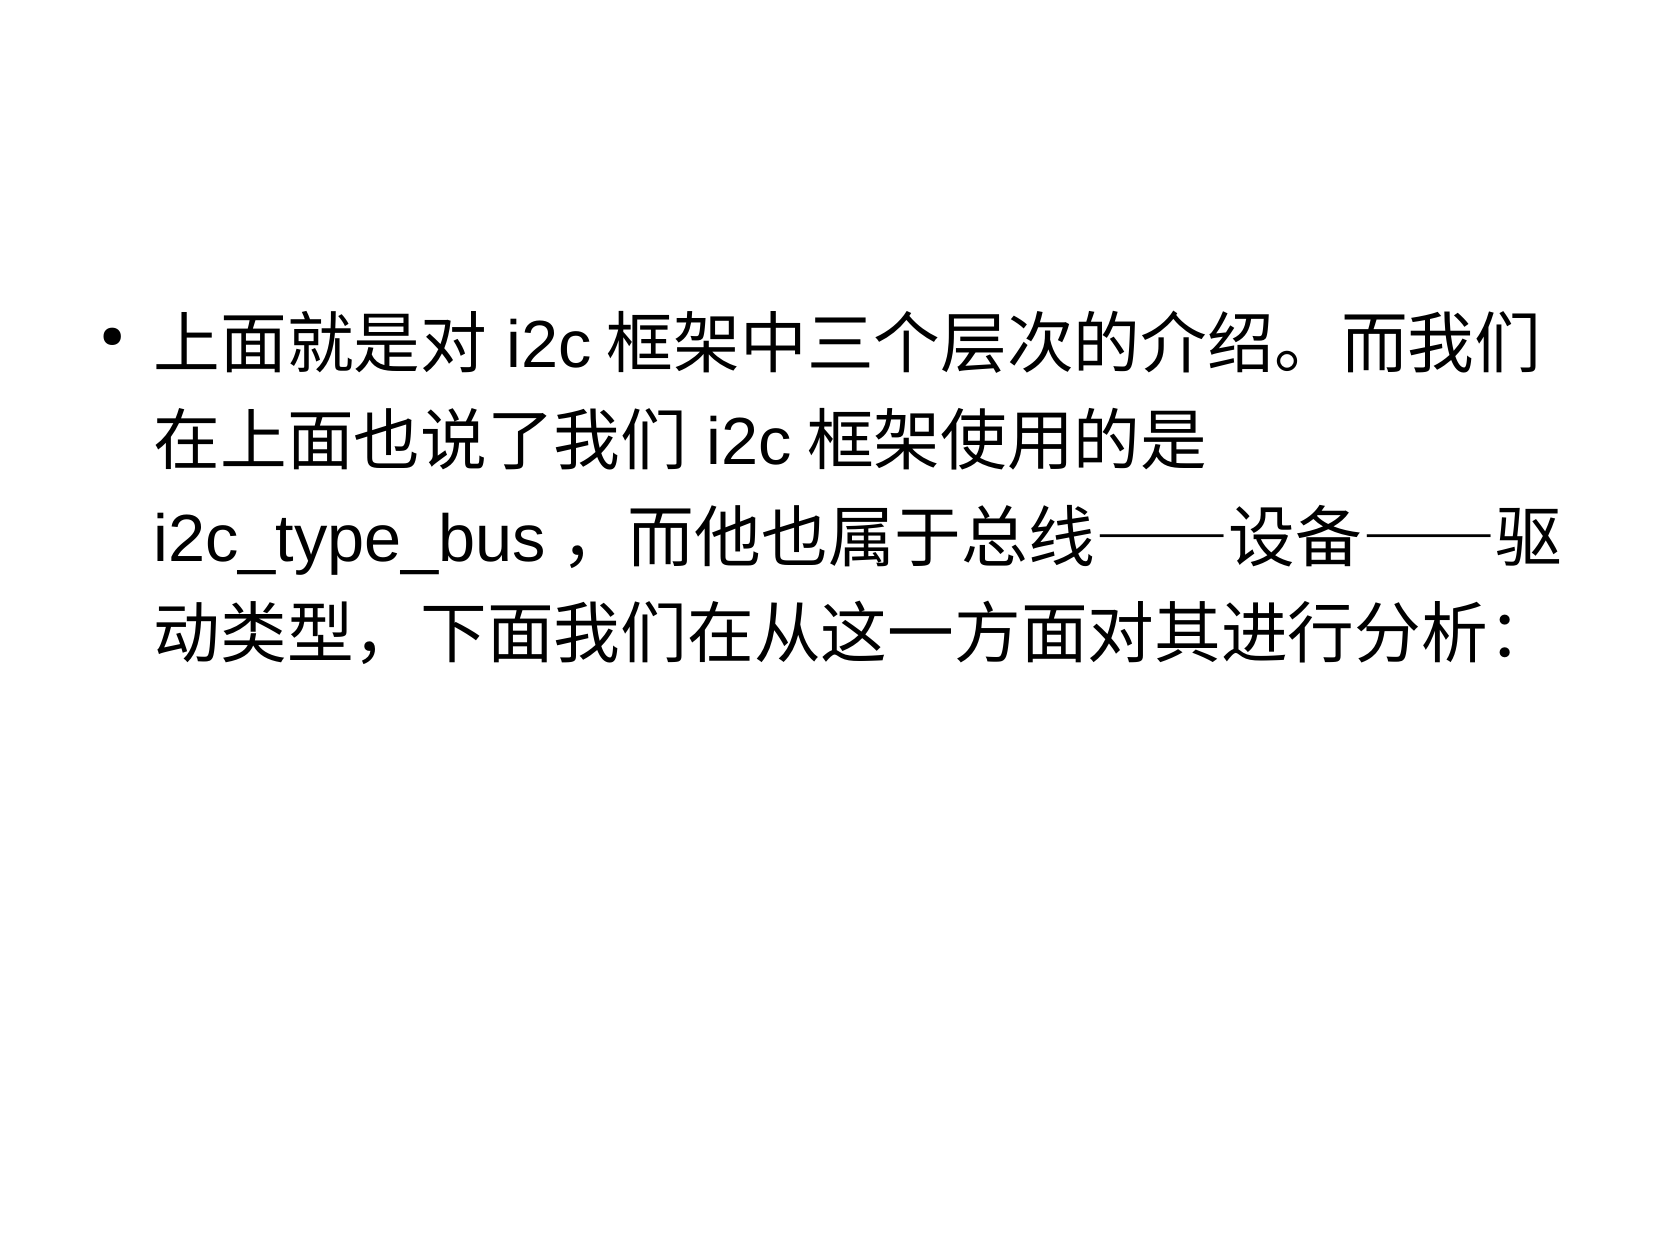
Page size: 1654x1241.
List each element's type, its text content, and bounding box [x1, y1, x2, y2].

list 上面就是对i2c框架中三个层次的介绍。而我们在上面也说了我们i2c框架使用的是i2c_type_bus，而他也属于总线——设备——驱动类型，下面我们在从这一方面对其进行分析： [82, 290, 1571, 1010]
